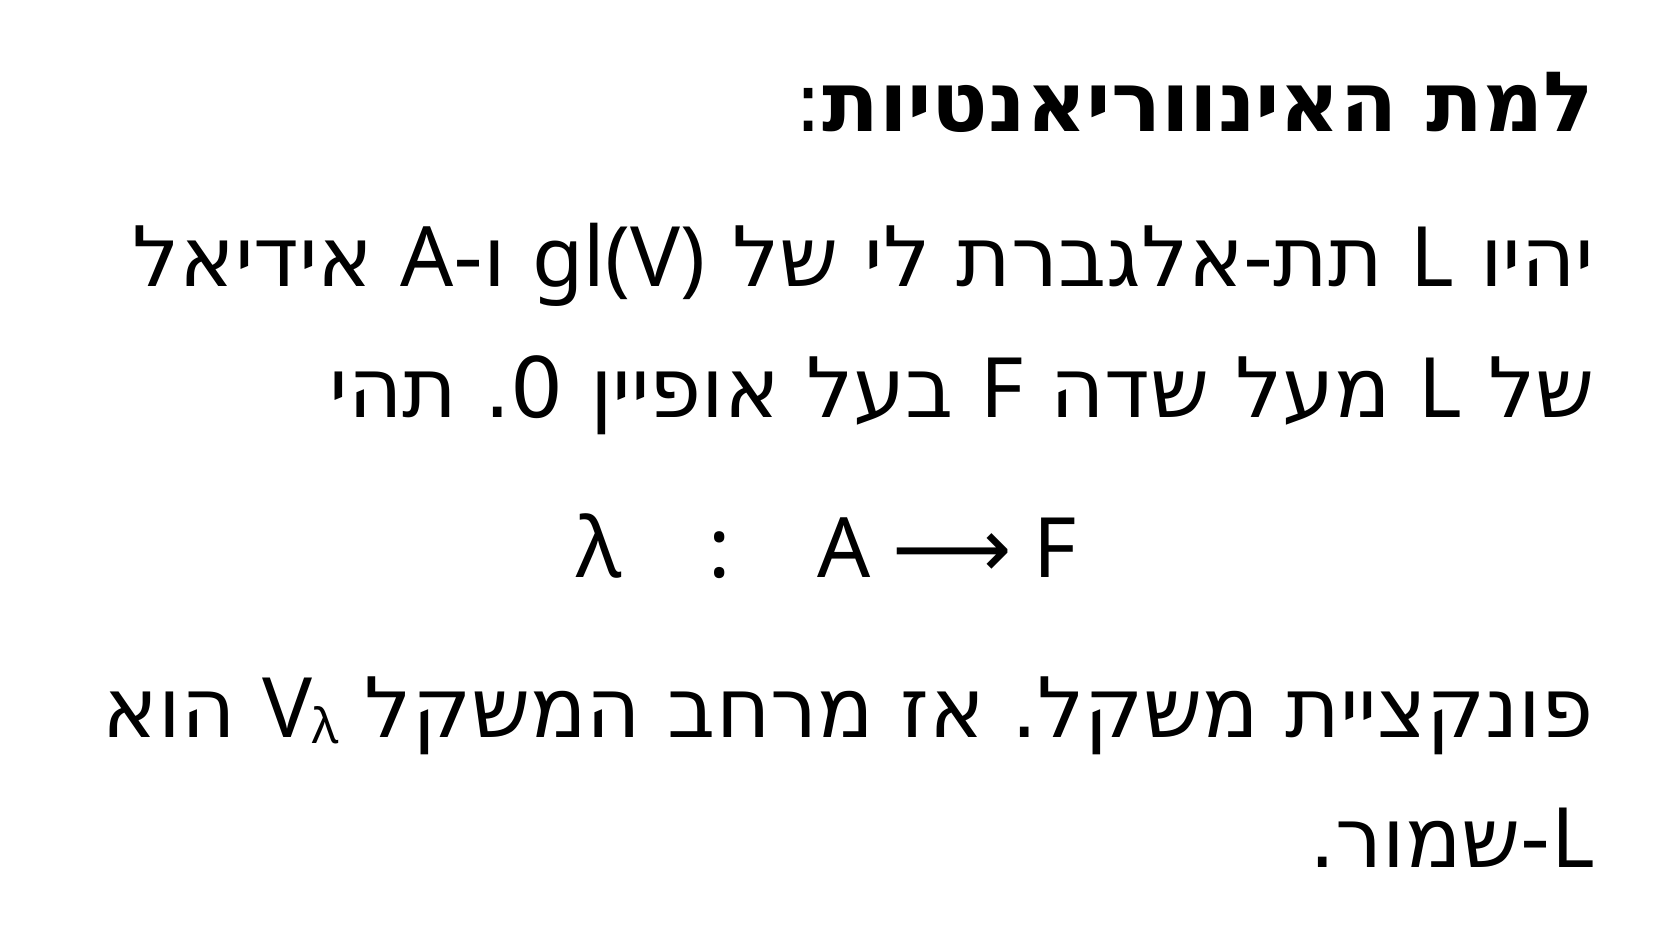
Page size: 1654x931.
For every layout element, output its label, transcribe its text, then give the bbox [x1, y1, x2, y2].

subtitle למת האינווריאנטיות: יהיו L תת-אלגברת לי של gl(V) ו-A אידיאל של L מעל שדה F בעל אופיין 0. תהי λ : A ⟶ F פונקציית משקל. אז מרחב המשקל Vλ הוא L-שמור. [59, 45, 1595, 886]
